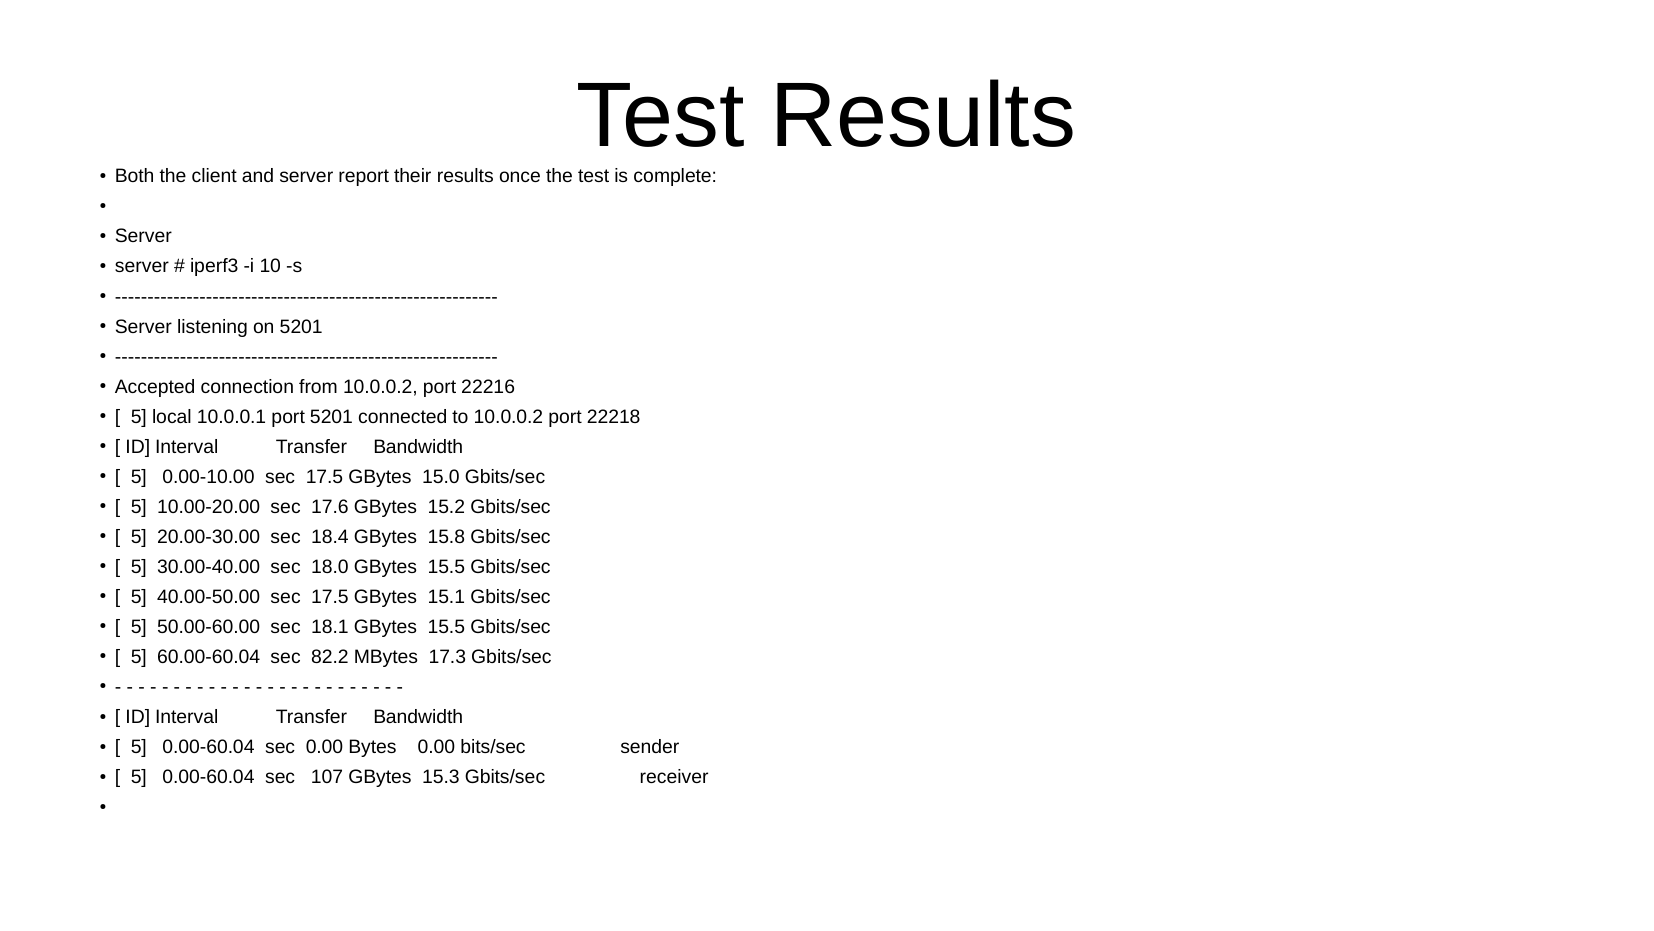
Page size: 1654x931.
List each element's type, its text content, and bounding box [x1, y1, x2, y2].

title Test Results [82, 0, 1571, 269]
list Both the client and server report their results once the test is complete: Server server # iperf3 -i 10 -s ----------------------------------------------------------- Server listening on 5201 ----------------------------------------------------------- Accepted connection from 10.0.0.2, port 22216 [ 5] local 10.0.0.1 port 5201 connected to 10.0.0.2 port 22218 [ ID] Interval Transfer Bandwidth [ 5] 0.00-10.00 sec 17.5 GBytes 15.0 Gbits/sec [ 5] 10.00-20.00 sec 17.6 GBytes 15.2 Gbits/sec [ 5] 20.00-30.00 sec 18.4 GBytes 15.8 Gbits/sec [ 5] 30.00-40.00 sec 18.0 GBytes 15.5 Gbits/sec [ 5] 40.00-50.00 sec 17.5 GBytes 15.1 Gbits/sec [ 5] 50.00-60.00 sec 18.1 GBytes 15.5 Gbits/sec [ 5] 60.00-60.04 sec 82.2 MBytes 17.3 Gbits/sec - - - - - - - - - - - - - - - - - - - - - - - - - [ ID] Interval Transfer Bandwidth [ 5] 0.00-60.04 sec 0.00 Bytes 0.00 bits/sec sender [ 5] 0.00-60.04 sec 107 GBytes 15.3 Gbits/sec receiver [94, 165, 1583, 792]
